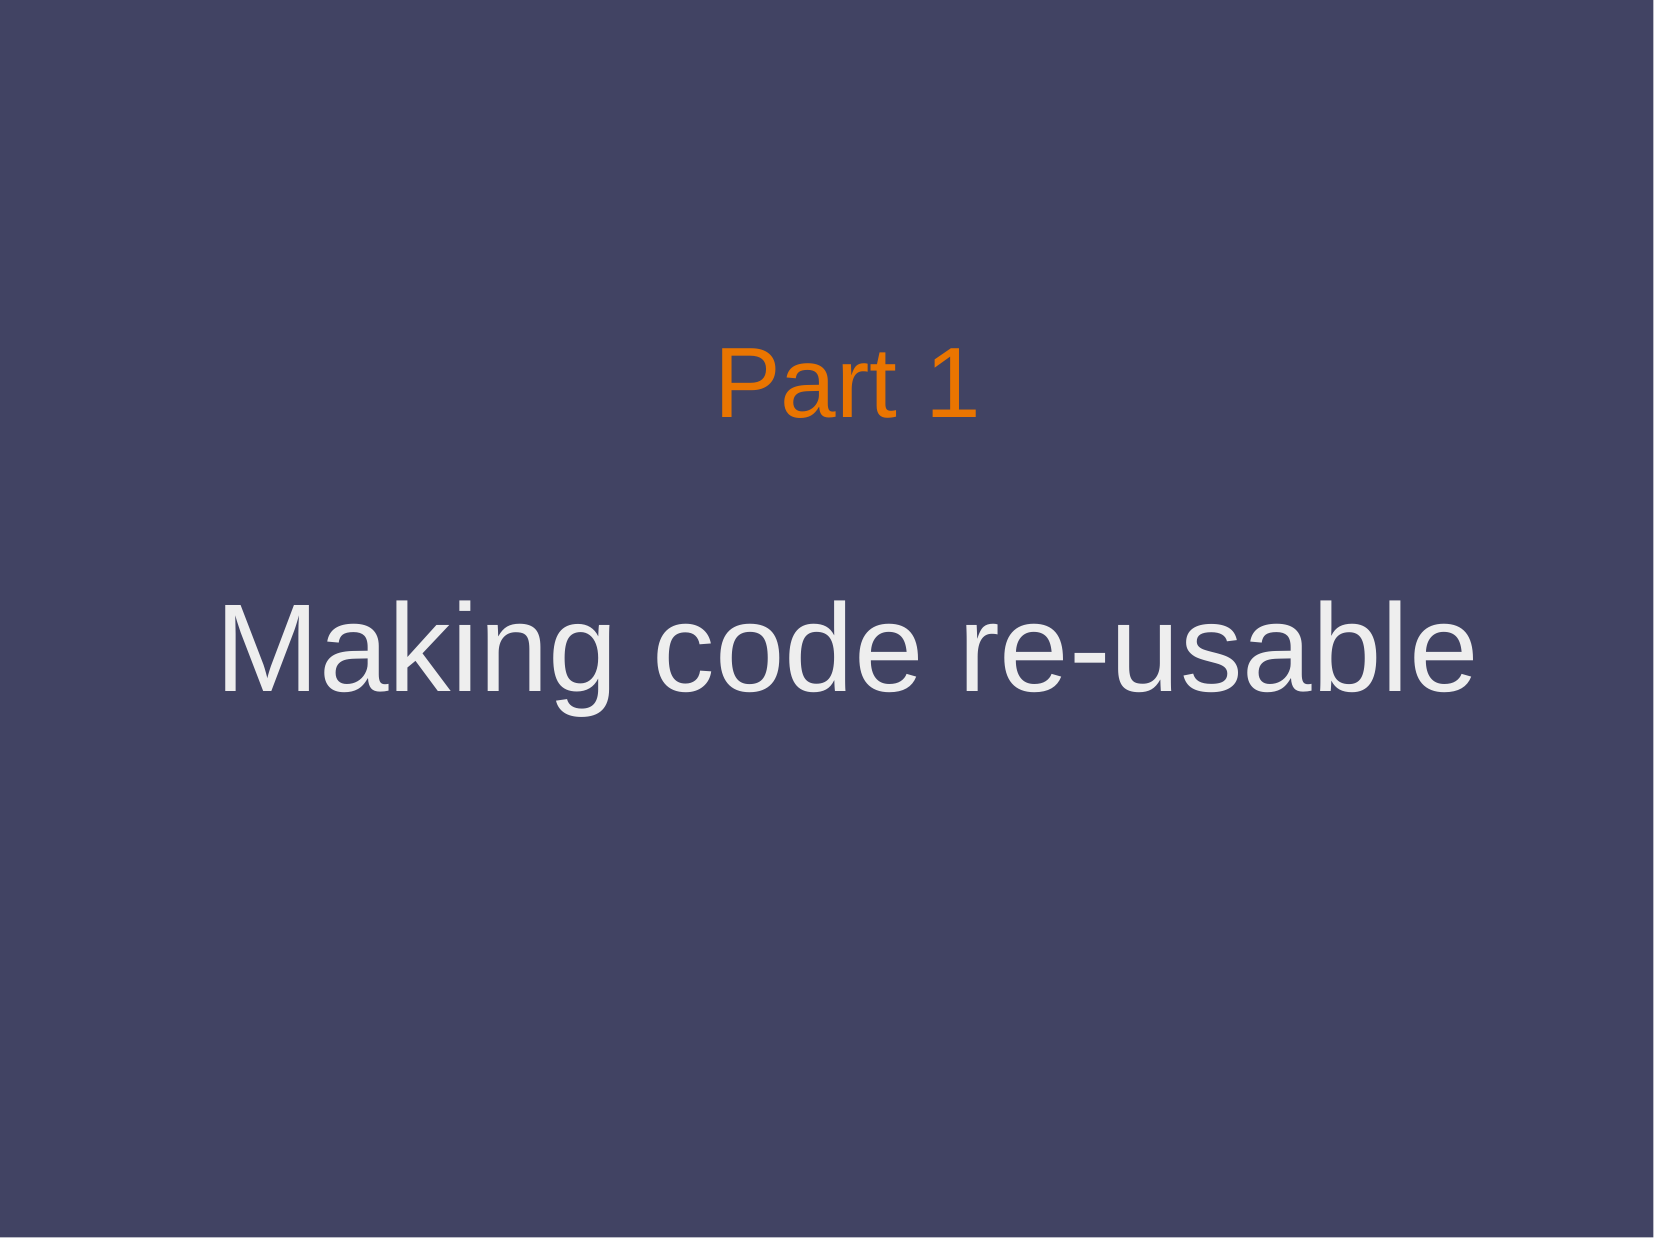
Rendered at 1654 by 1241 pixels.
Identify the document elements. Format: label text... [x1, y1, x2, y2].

text_box Part 1 Making code re-usable [116, 240, 1579, 804]
text_box [0, 0, 1654, 1238]
